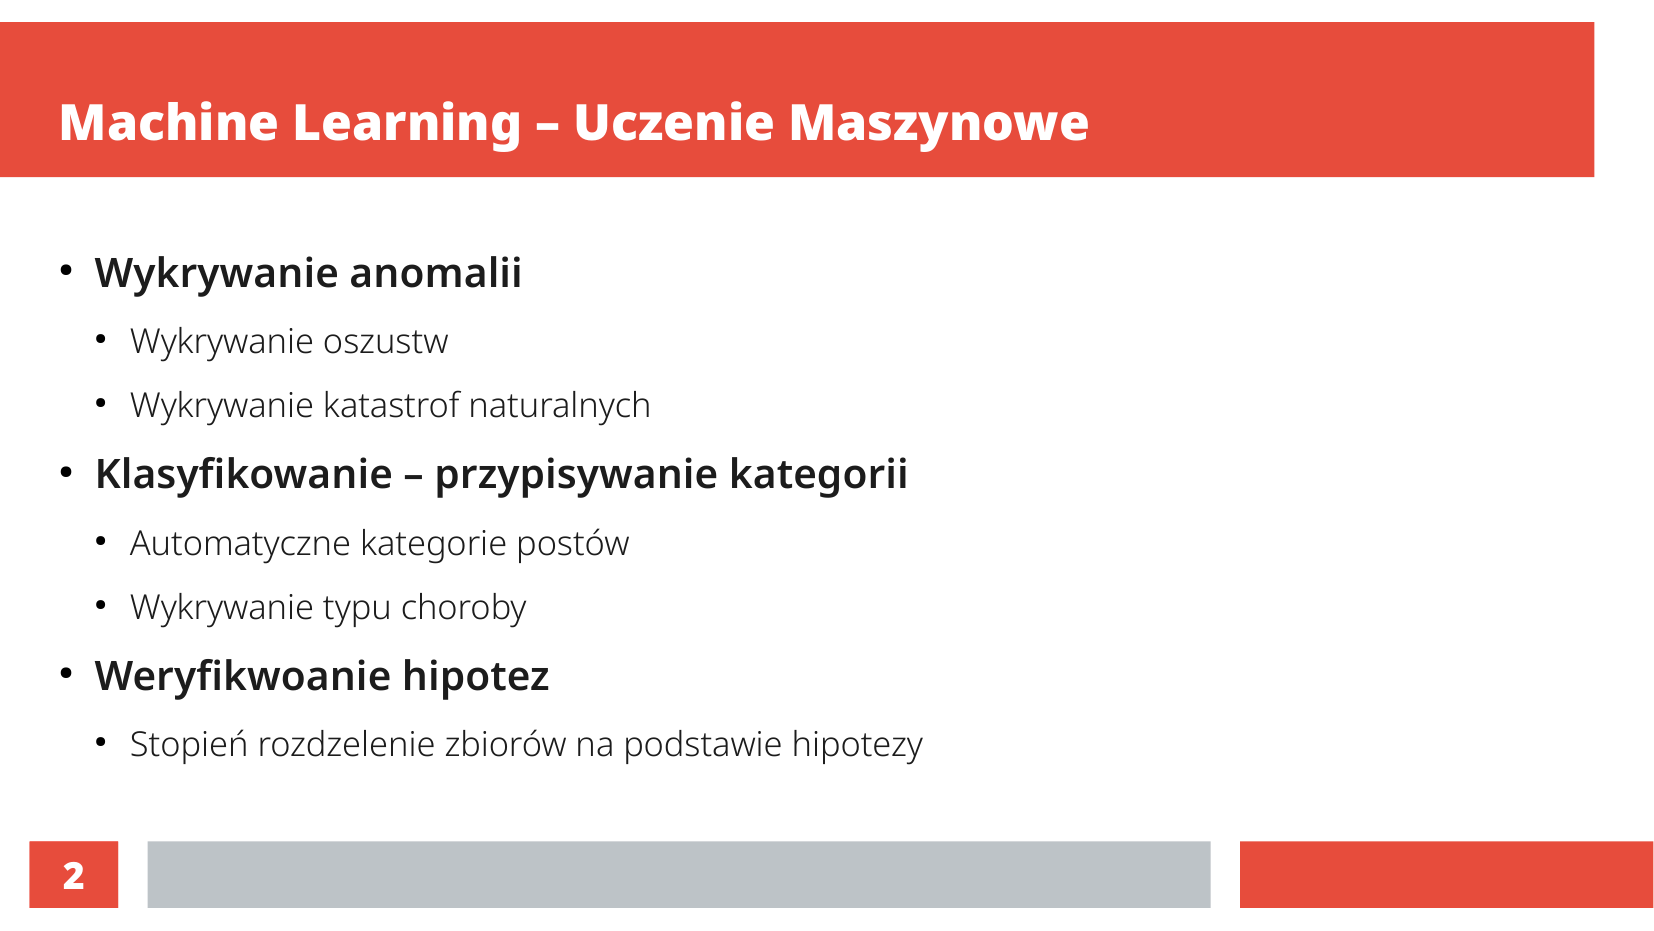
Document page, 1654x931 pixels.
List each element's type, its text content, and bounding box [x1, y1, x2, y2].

list Wykrywanie anomalii Wykrywanie oszustw Wykrywanie katastrof naturalnych Klasyfikowanie – przypisywanie kategorii Automatyczne kategorie postów Wykrywanie typu choroby Weryfikwoanie hipotez Stopień rozdzelenie zbiorów na podstawie hipotezy [59, 243, 1565, 820]
title Machine Learning – Uczenie Maszynowe [59, 44, 1595, 156]
